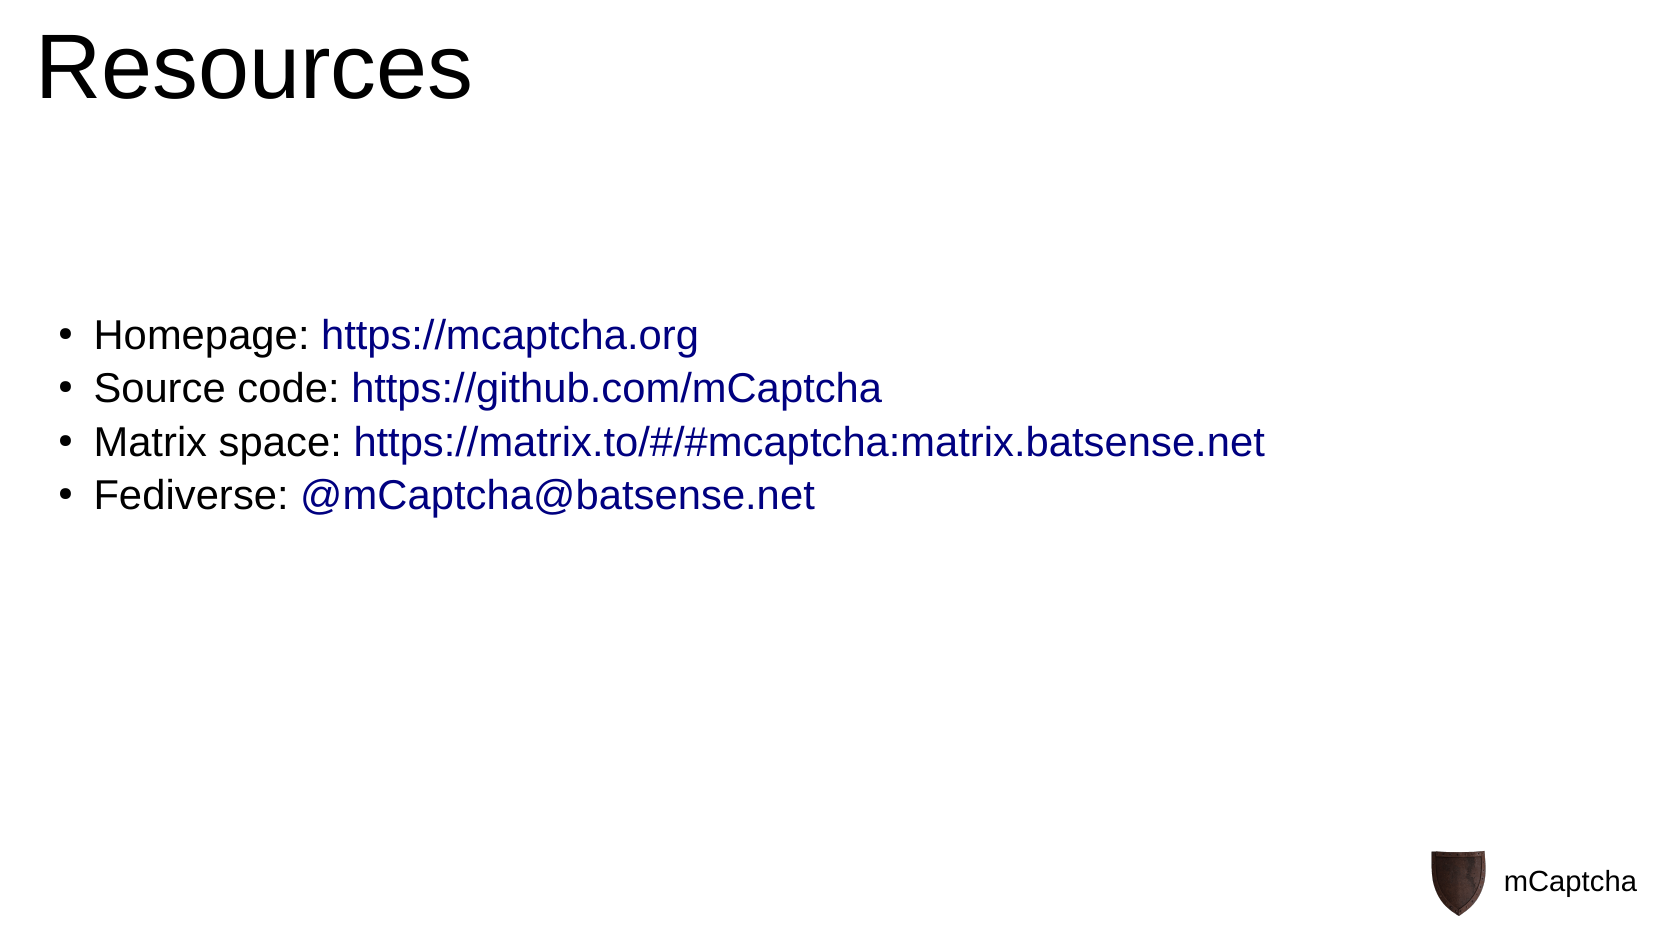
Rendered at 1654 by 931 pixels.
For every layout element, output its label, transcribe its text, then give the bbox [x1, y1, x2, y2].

text_box mCaptcha [1489, 857, 1654, 906]
subtitle Homepage: https://mcaptcha.org Source code: https://github.com/mCaptcha Matrix space: https://matrix.to/#/#mcaptcha:matrix.batsense.net Fediverse: @mCaptcha@batsense.net [58, 304, 1596, 626]
title Resources [35, 0, 1576, 413]
picture [1425, 846, 1493, 918]
